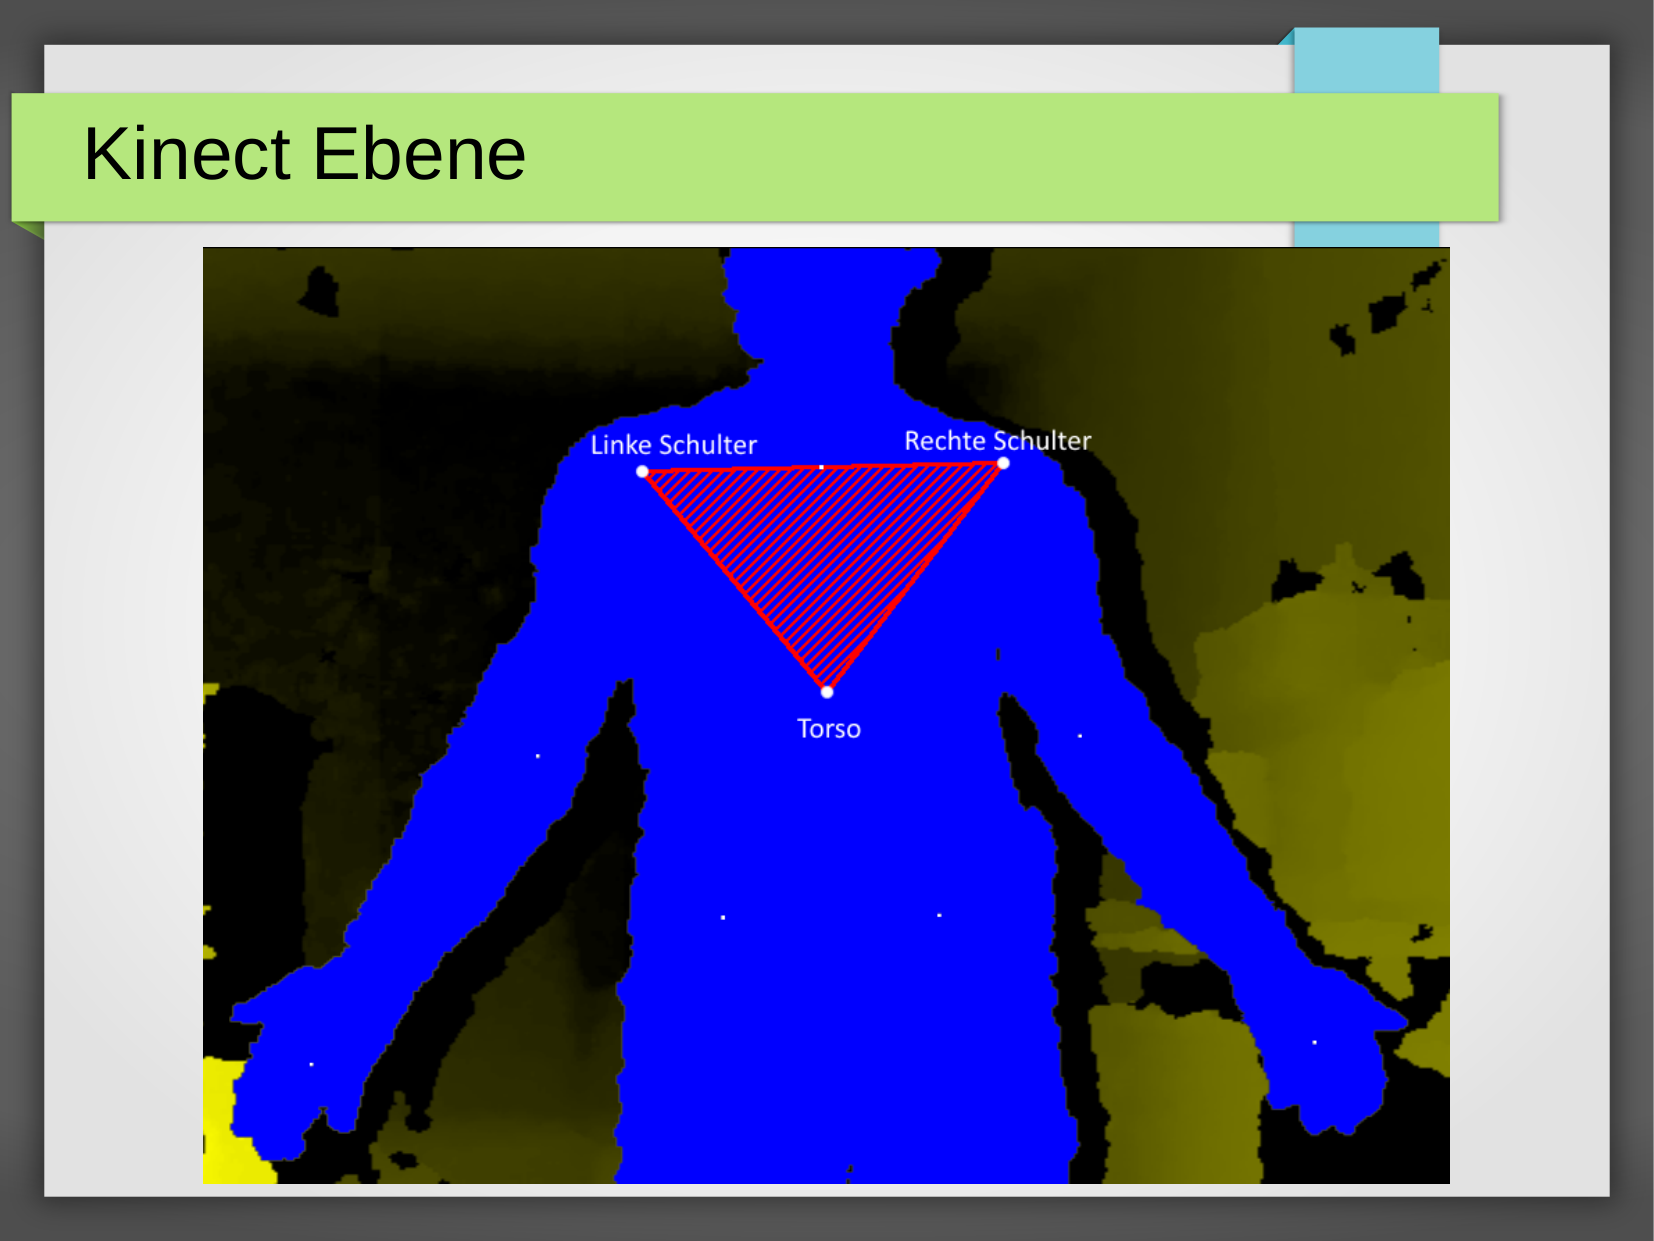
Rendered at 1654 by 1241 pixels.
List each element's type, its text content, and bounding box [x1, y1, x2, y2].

picture [0, 0, 1654, 1241]
title Kinect Ebene [82, 94, 1264, 213]
